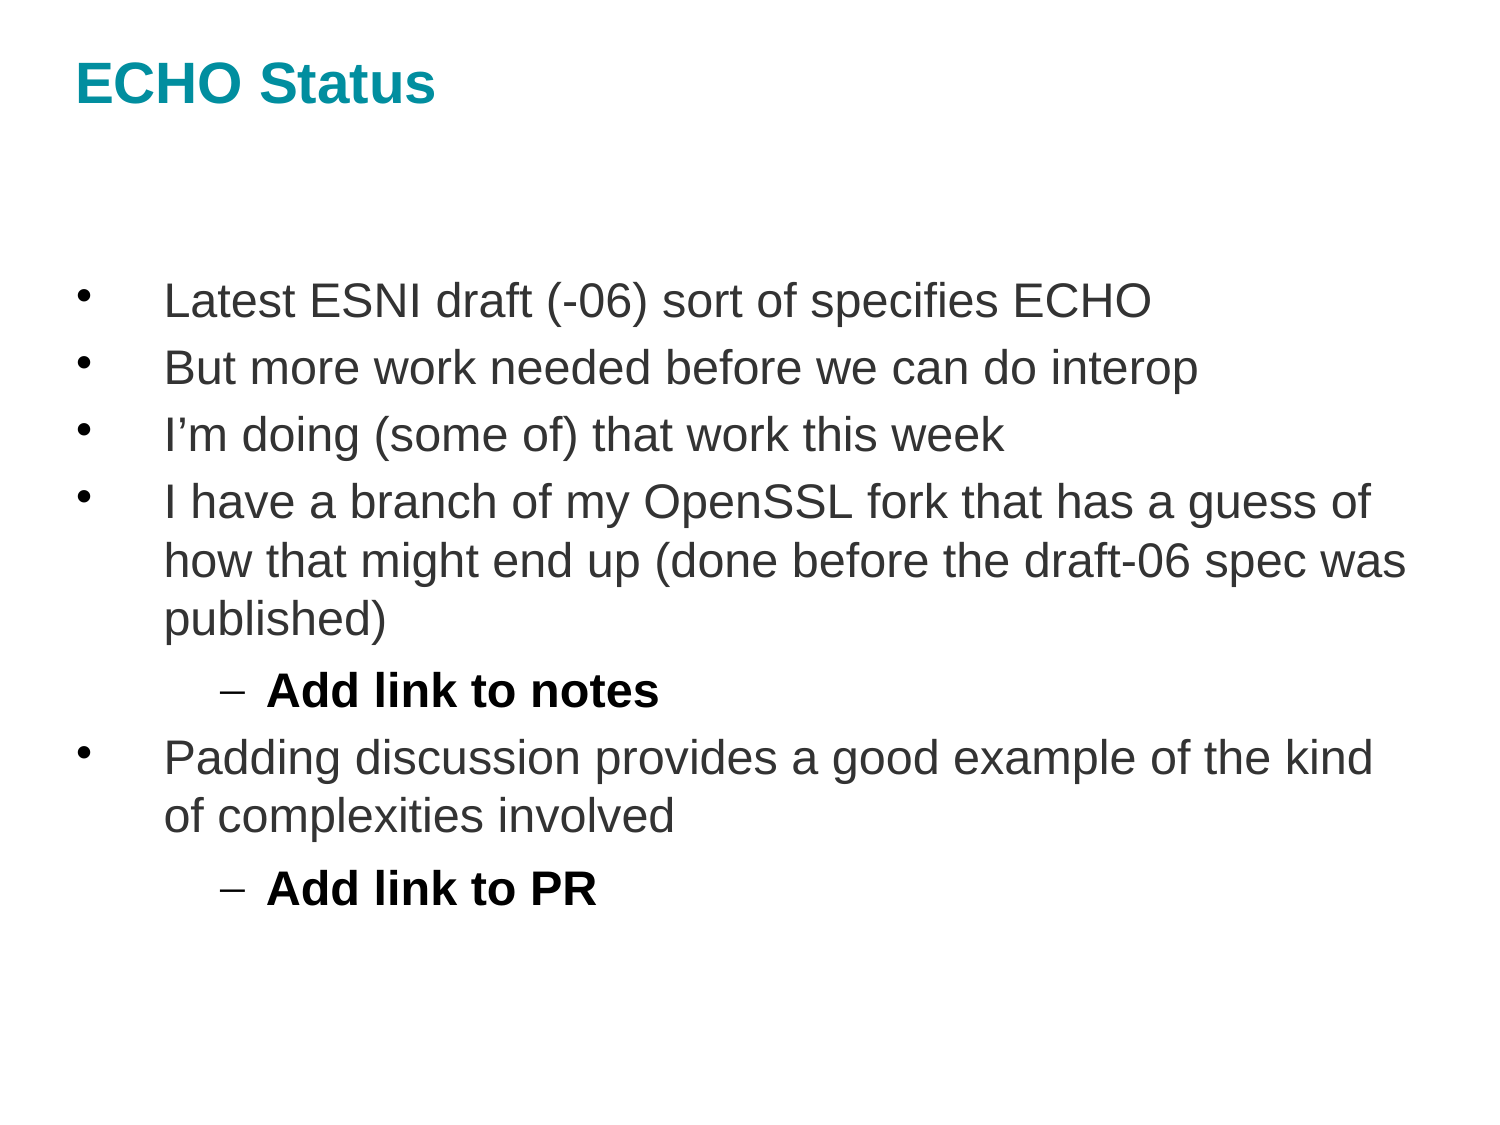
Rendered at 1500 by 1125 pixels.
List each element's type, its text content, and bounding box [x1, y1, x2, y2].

title ECHO Status [75, 44, 1426, 233]
list Latest ESNI draft (-06) sort of specifies ECHO But more work needed before we can do interop I’m doing (some of) that work this week I have a branch of my OpenSSL fork that has a guess of how that might end up (done before the draft-06 spec was published) Add link to notes Padding discussion provides a good example of the kind of complexities involved Add link to PR [75, 268, 1426, 922]
